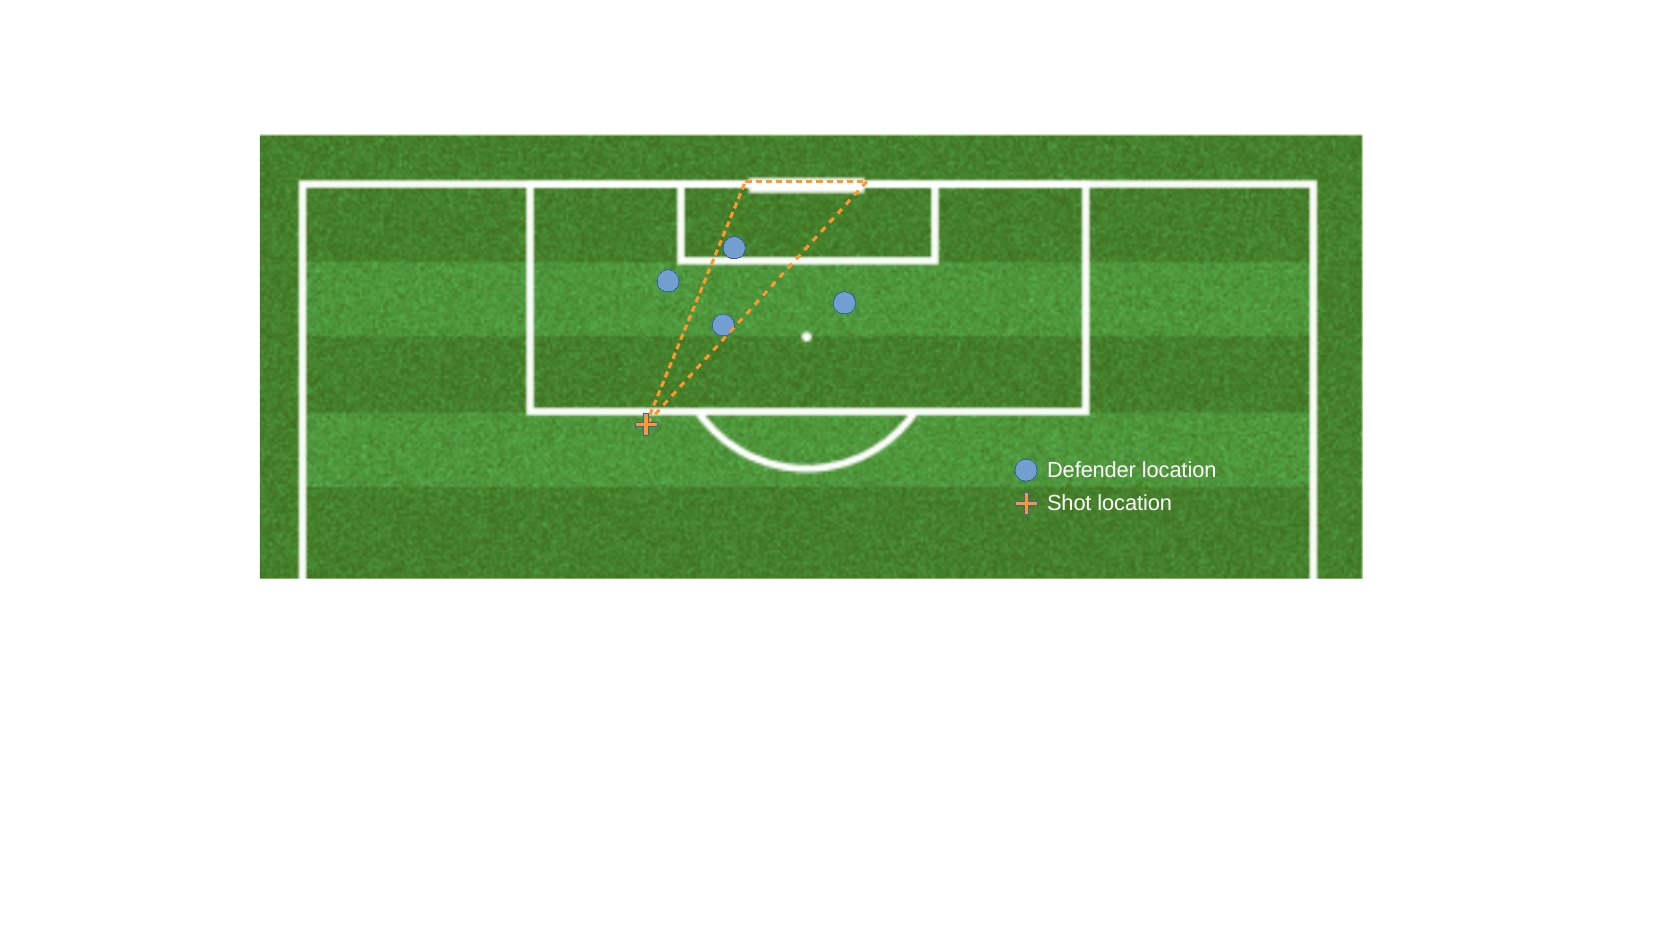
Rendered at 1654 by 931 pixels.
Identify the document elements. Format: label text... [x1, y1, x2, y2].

text_box Shot location [1032, 483, 1269, 546]
text_box Defender location [1032, 449, 1333, 513]
text_box [1015, 492, 1032, 515]
text_box [635, 413, 658, 436]
picture [259, 95, 1364, 579]
text_box [833, 291, 856, 314]
text_box [723, 236, 746, 259]
text_box [712, 313, 735, 336]
text_box [1014, 458, 1032, 482]
text_box [656, 269, 680, 292]
